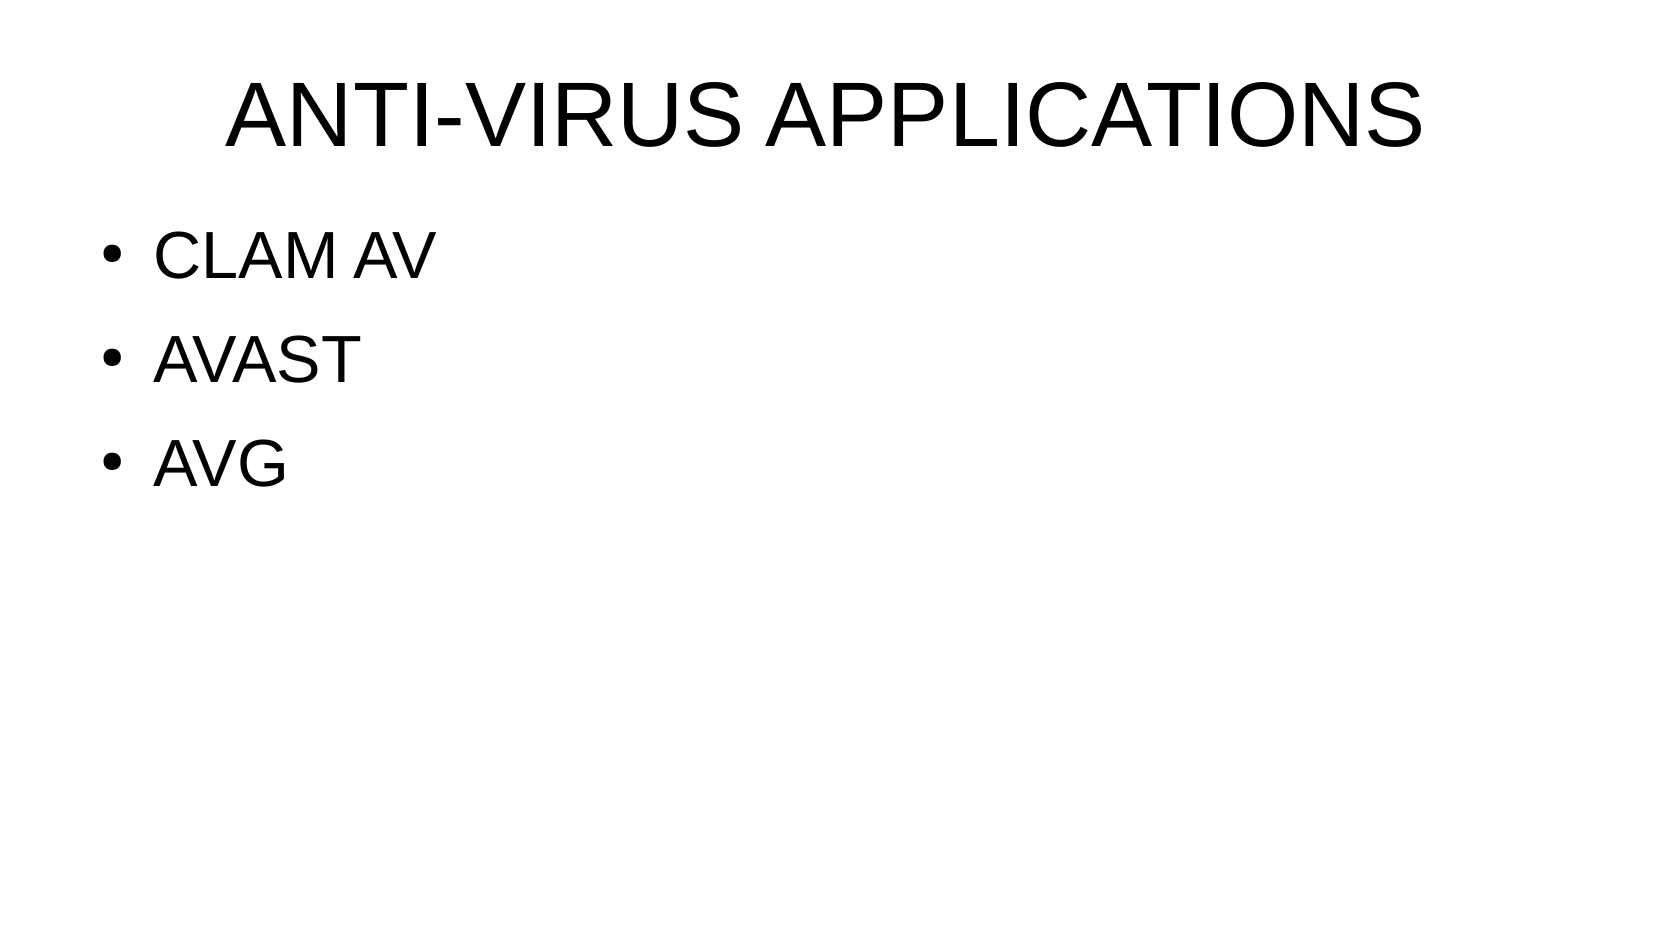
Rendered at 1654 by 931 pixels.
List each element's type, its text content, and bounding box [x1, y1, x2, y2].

list CLAM AV AVAST AVG [82, 217, 1571, 758]
title ANTI-VIRUS APPLICATIONS [82, 37, 1571, 193]
